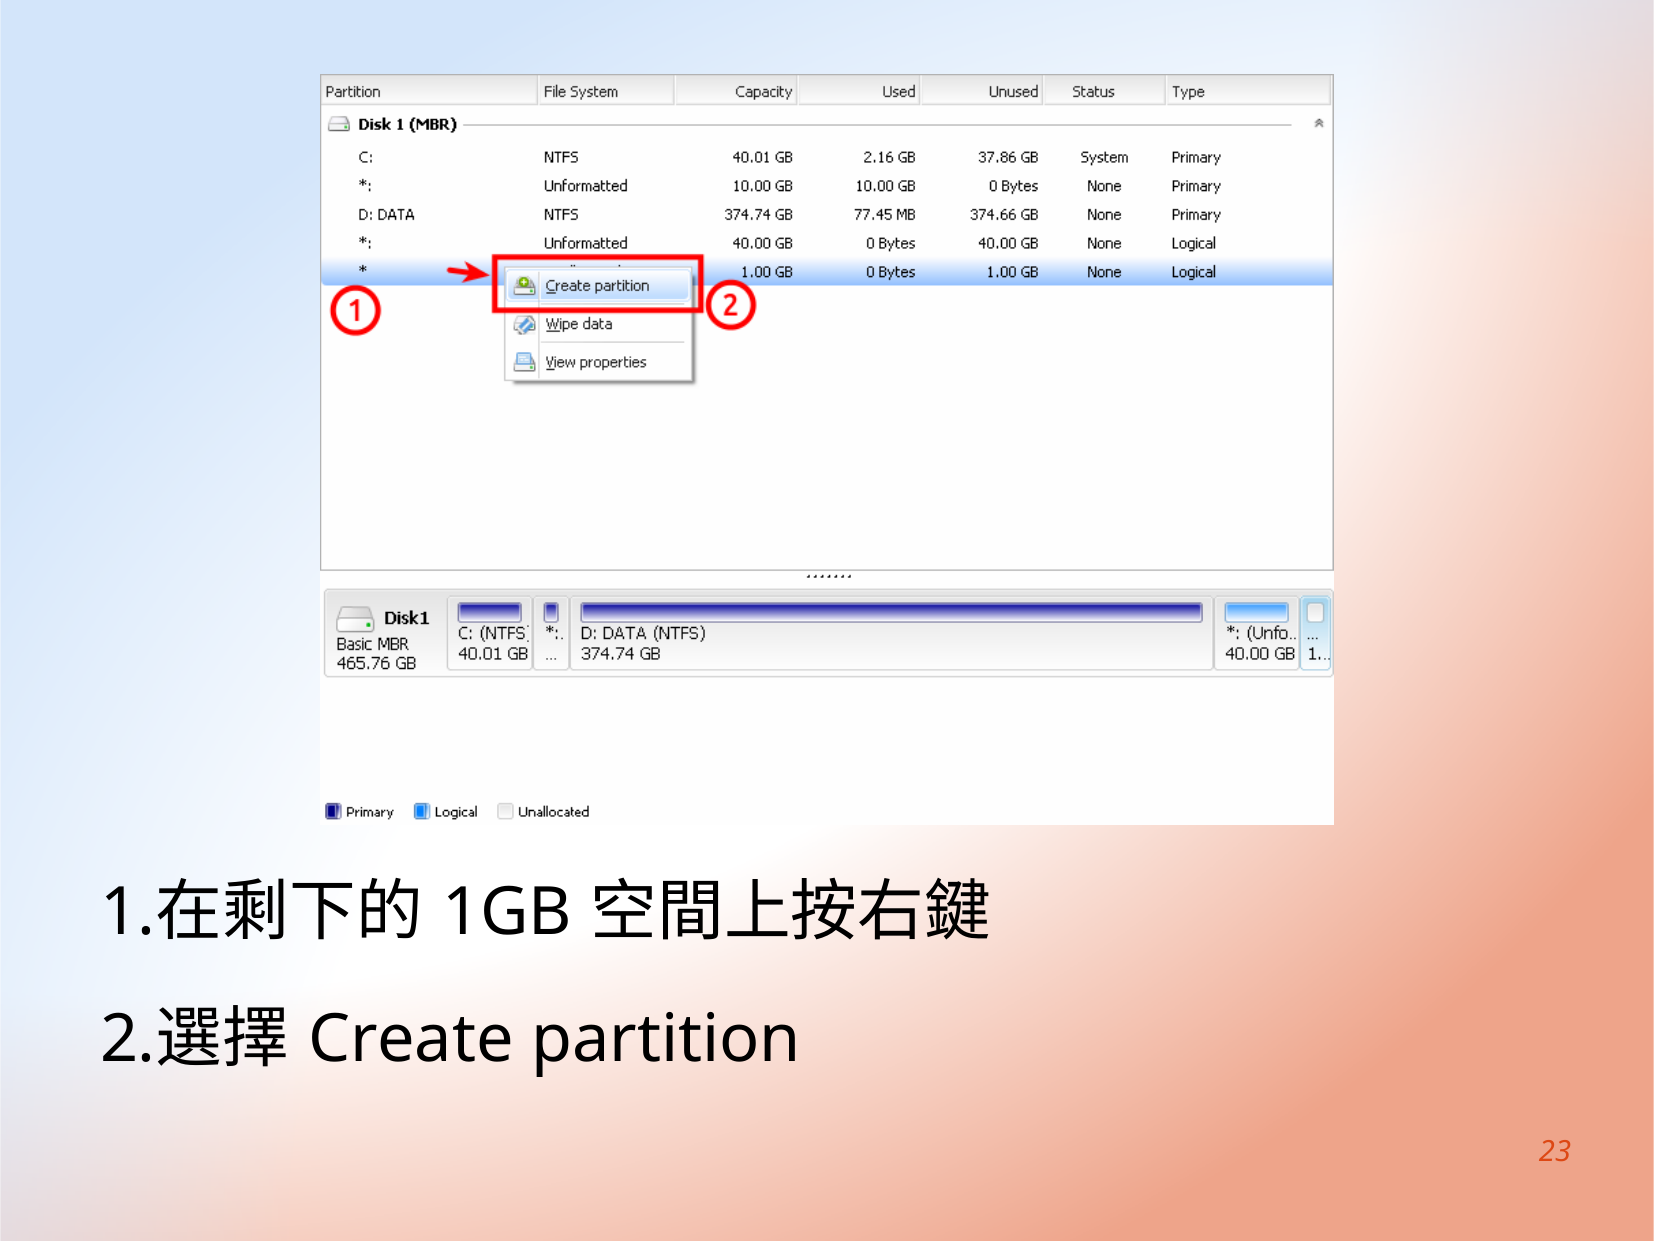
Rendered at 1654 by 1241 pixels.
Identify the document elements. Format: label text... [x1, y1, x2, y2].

picture [0, 0, 1654, 1241]
list 在剩下的1GB空間上按右鍵 選擇Create partition [82, 857, 1571, 1201]
